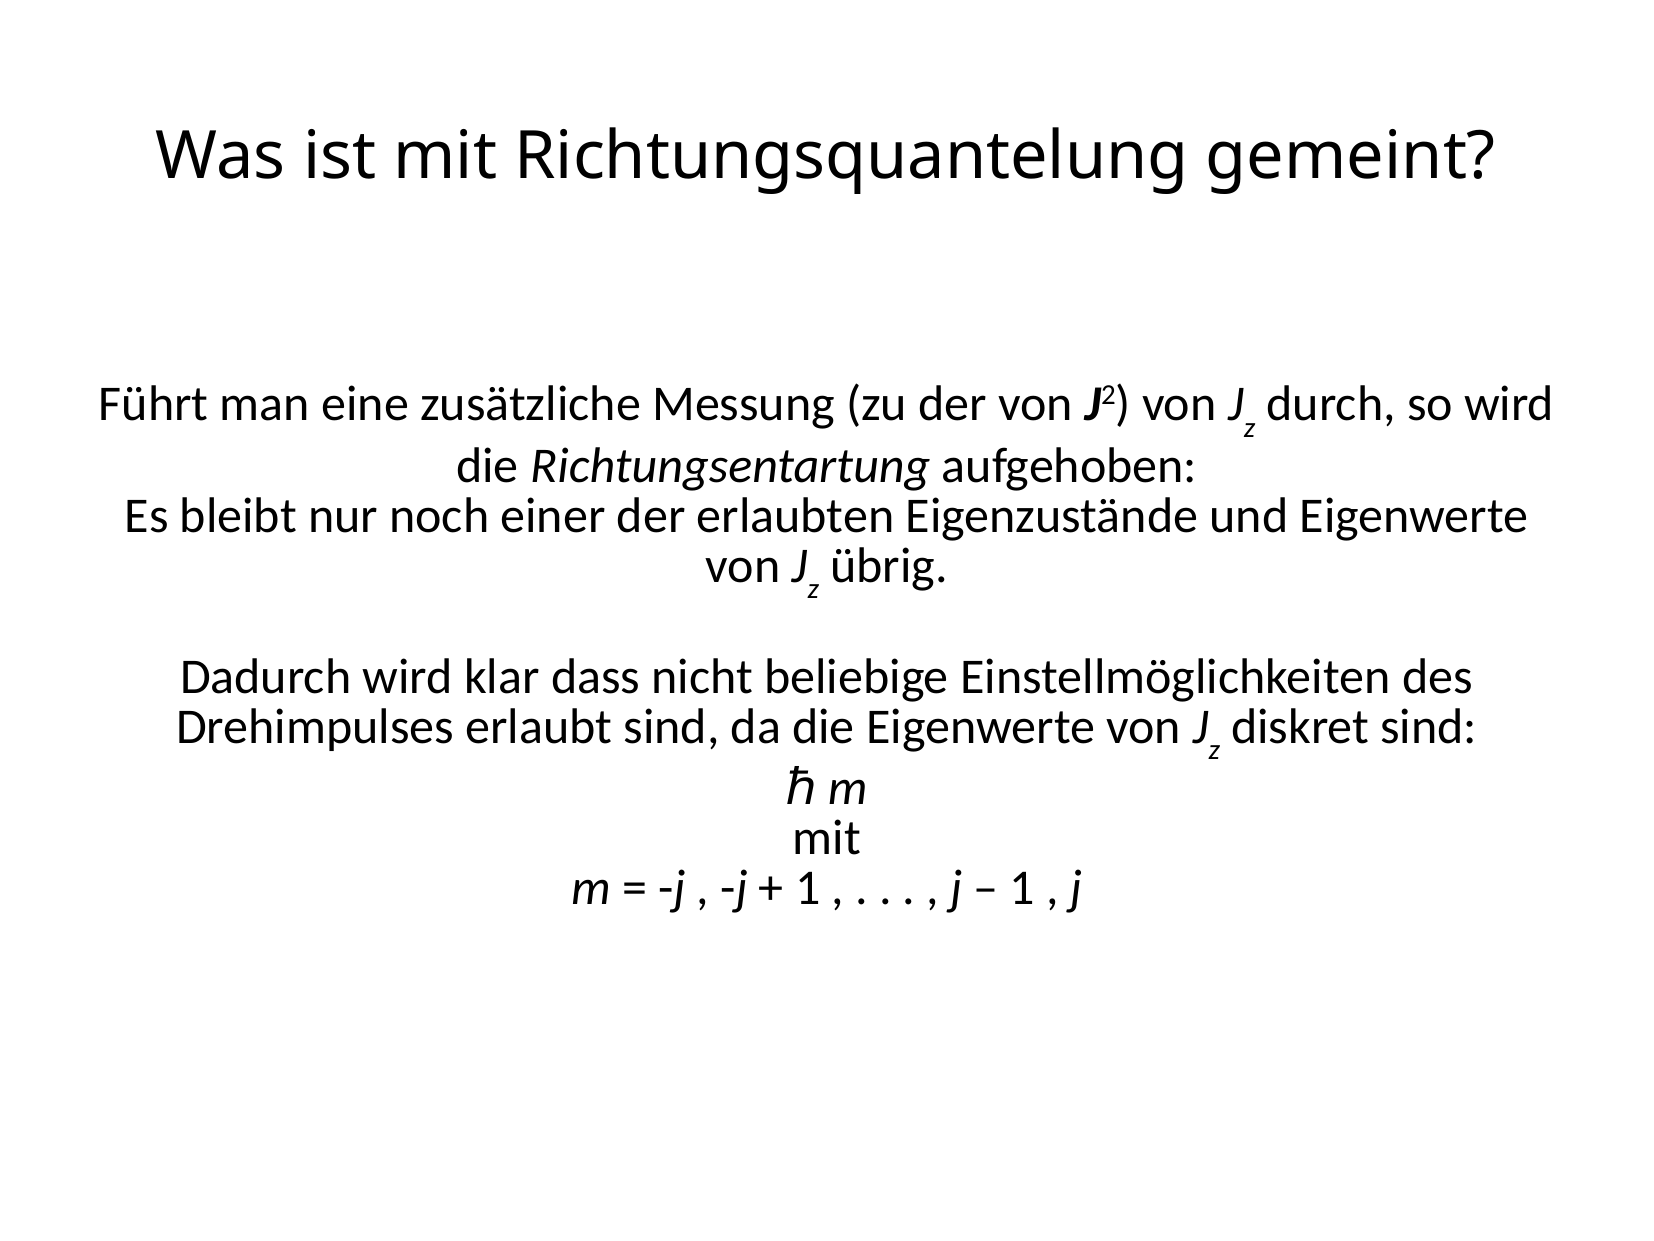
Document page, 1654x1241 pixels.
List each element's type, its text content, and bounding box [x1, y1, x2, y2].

subtitle Führt man eine zusätzliche Messung (zu der von J2) von Jz durch, so wird die Richtungsentartung aufgehoben: Es bleibt nur noch einer der erlaubten Eigenzustände und Eigenwerte von Jz übrig. Dadurch wird klar dass nicht beliebige Einstellmöglichkeiten des Drehimpulses erlaubt sind, da die Eigenwerte von Jz diskret sind: ℏ m mit m = -j , -j + 1 , . . . , j – 1 , j [82, 290, 1571, 1010]
title Was ist mit Richtungsquantelung gemeint? [82, 49, 1571, 257]
